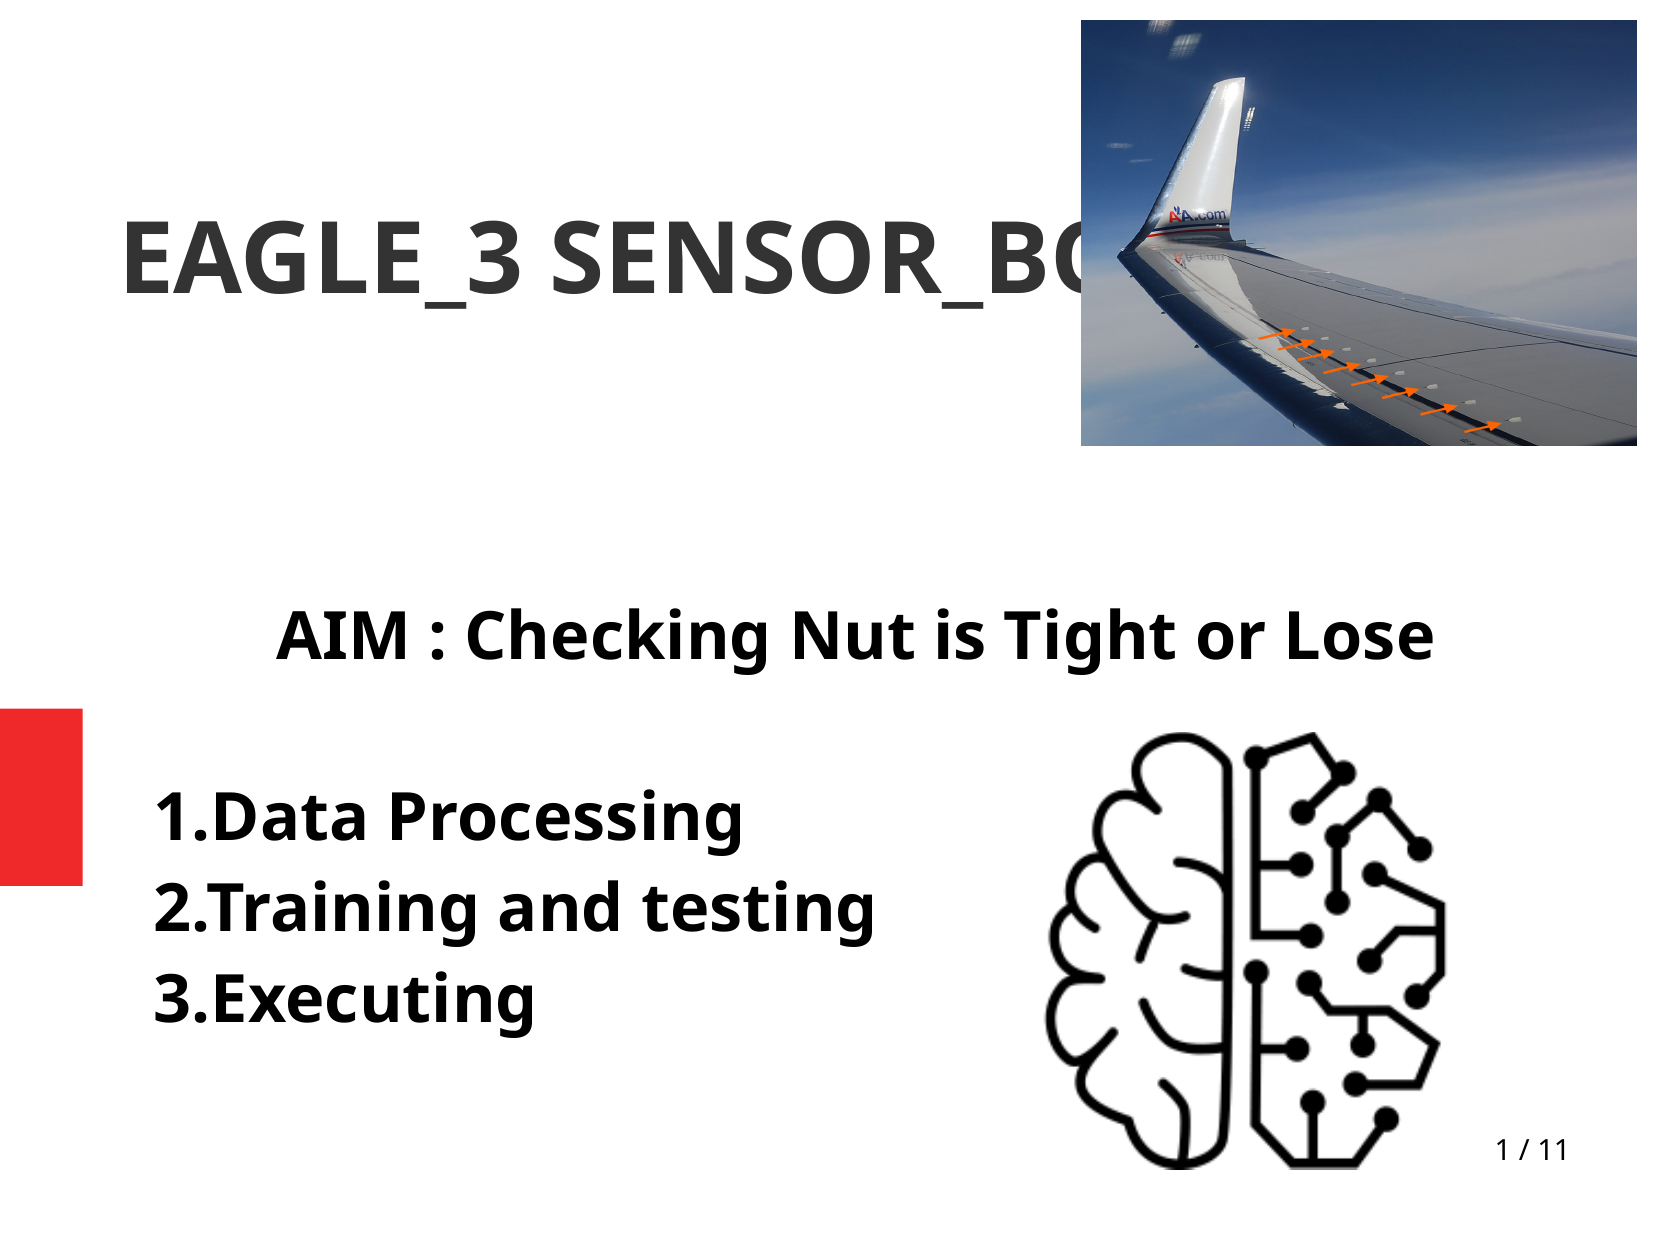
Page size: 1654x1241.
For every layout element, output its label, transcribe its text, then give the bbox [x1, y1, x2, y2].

picture [1081, 20, 1637, 447]
subtitle AIM : Checking Nut is Tight or Lose 1.Data Processing 2.Training and testing 3.Executing [153, 437, 1560, 1193]
title EAGLE_3 SENSOR_BOARD [118, 118, 1081, 391]
picture [1027, 732, 1465, 1170]
